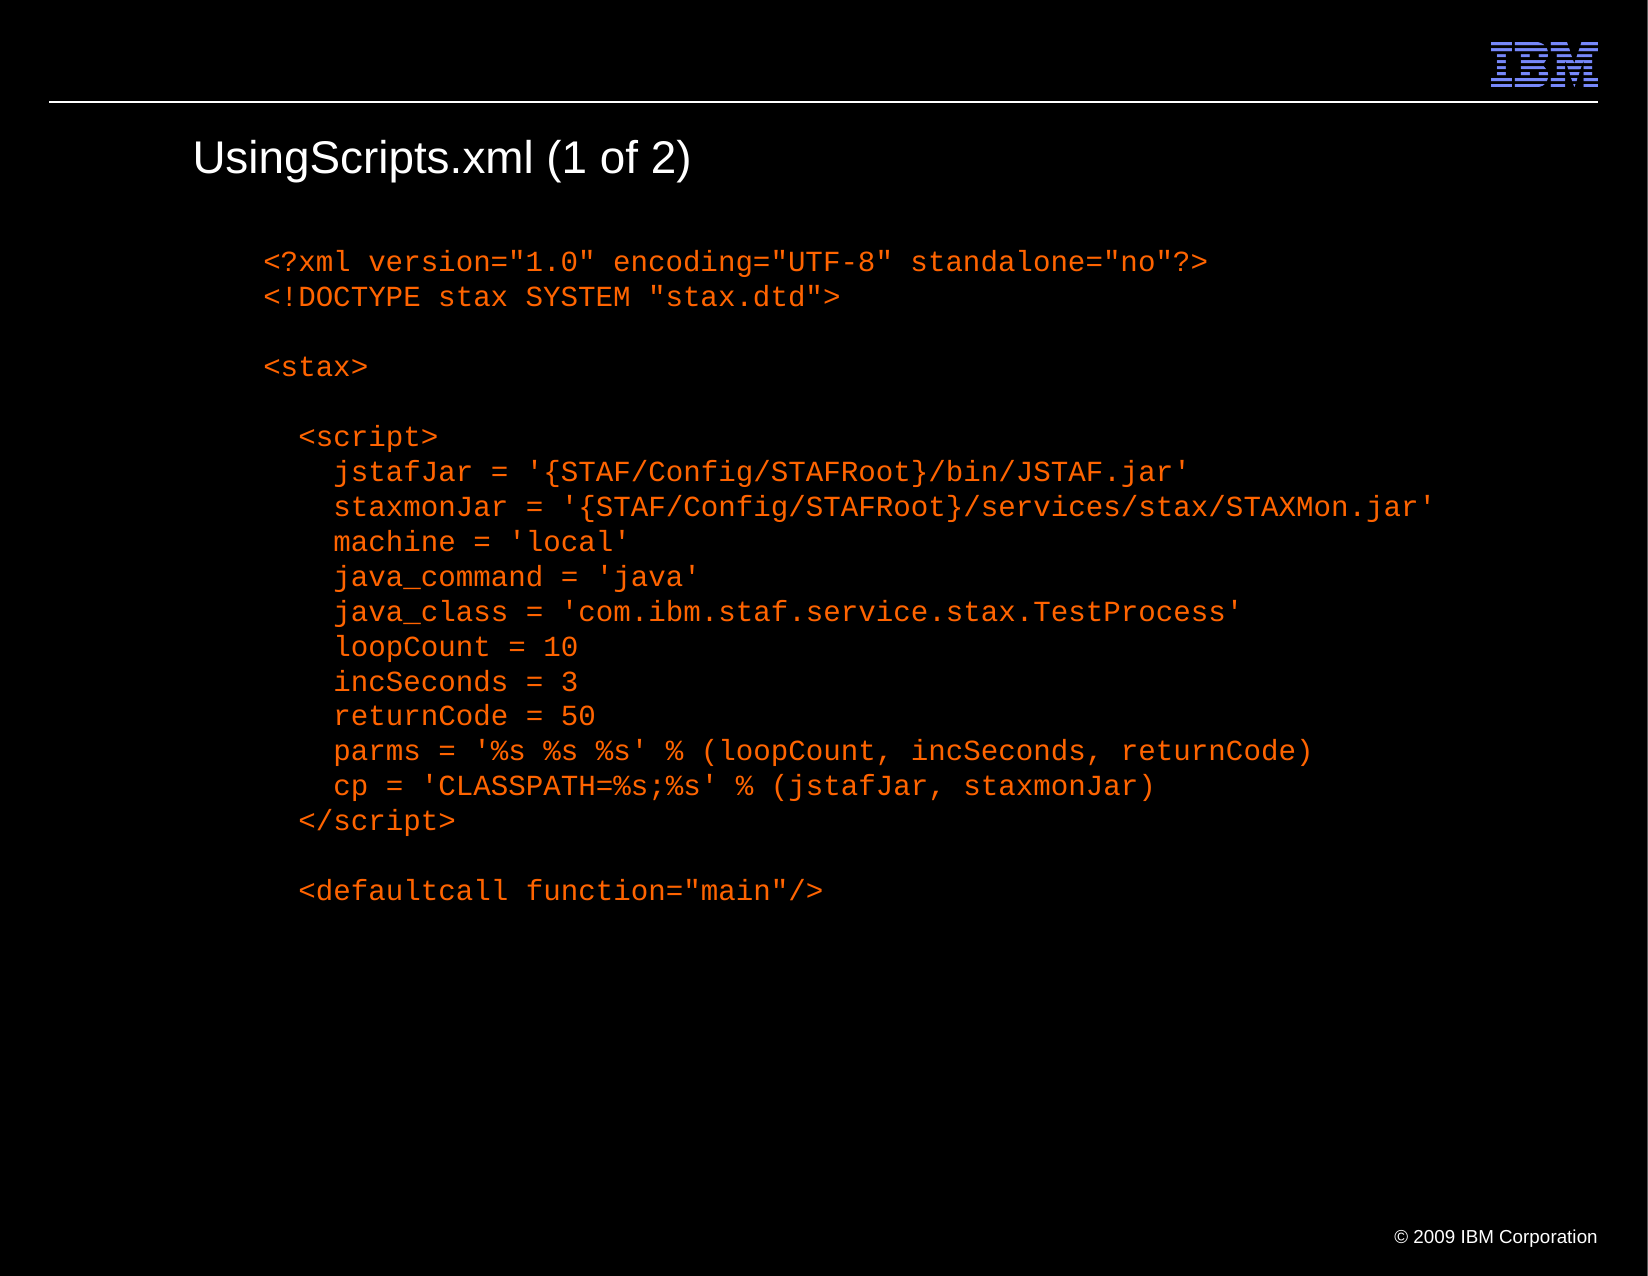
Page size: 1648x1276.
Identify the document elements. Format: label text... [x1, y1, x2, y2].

picture [1491, 42, 1598, 87]
title UsingScripts.xml (1 of 2) [175, 125, 1648, 219]
text_box <?xml version="1.0" encoding="UTF-8" standalone="no"?> <!DOCTYPE stax SYSTEM "stax.dtd"> <stax> <script> jstafJar = '{STAF/Config/STAFRoot}/bin/JSTAF.jar' staxmonJar = '{STAF/Config/STAFRoot}/services/stax/STAXMon.jar' machine = 'local' java_command = 'java' java_class = 'com.ibm.staf.service.stax.TestProcess' loopCount = 10 incSeconds = 3 returnCode = 50 parms = '%s %s %s' % (loopCount, incSeconds, returnCode) cp = 'CLASSPATH=%s;%s' % (jstafJar, staxmonJar) </script> <defaultcall function="main"/> [248, 234, 1648, 915]
